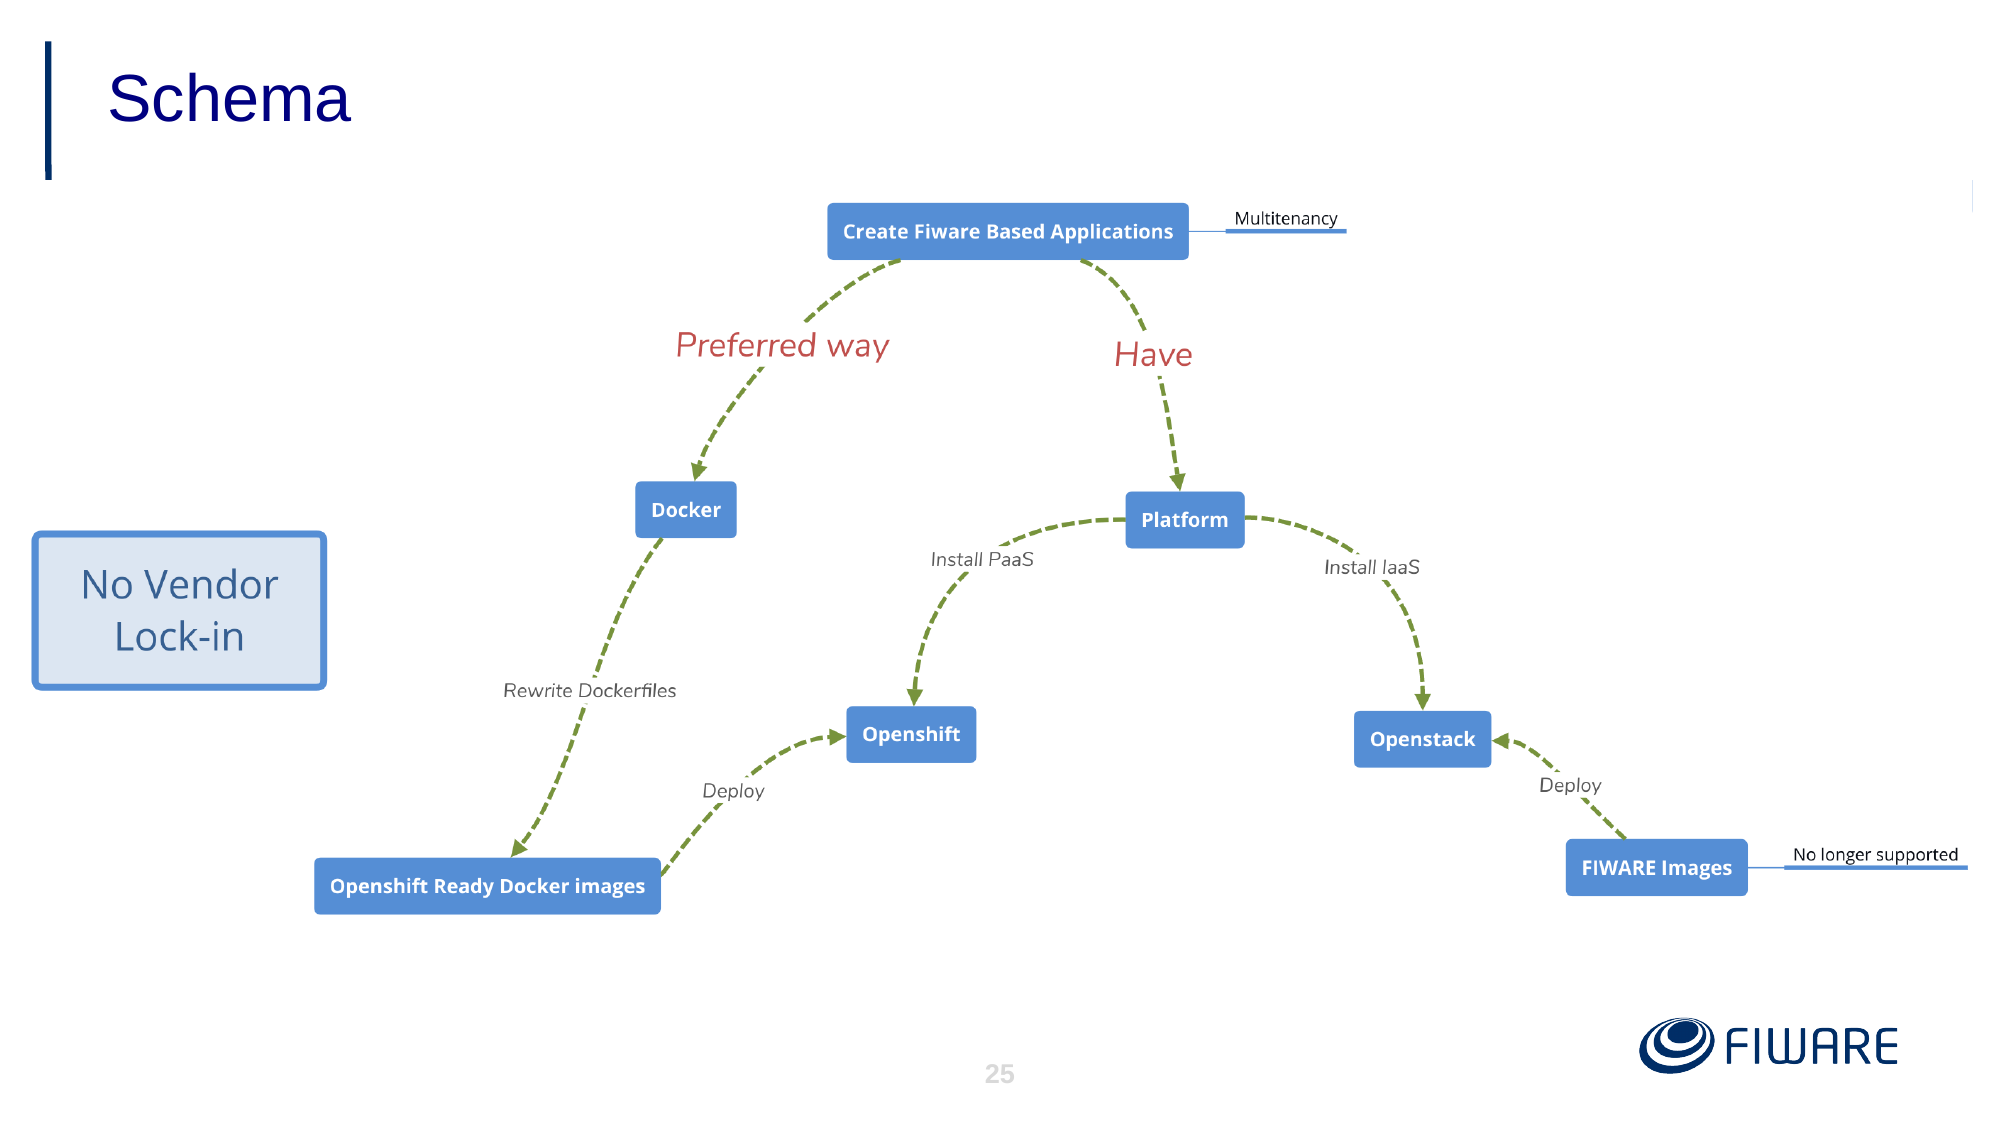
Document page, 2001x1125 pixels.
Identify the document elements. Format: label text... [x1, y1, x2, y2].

picture [26, 180, 1973, 922]
picture [1635, 1012, 1905, 1077]
slide_number <número> [887, 1042, 1113, 1103]
title Schema [92, 47, 1704, 201]
